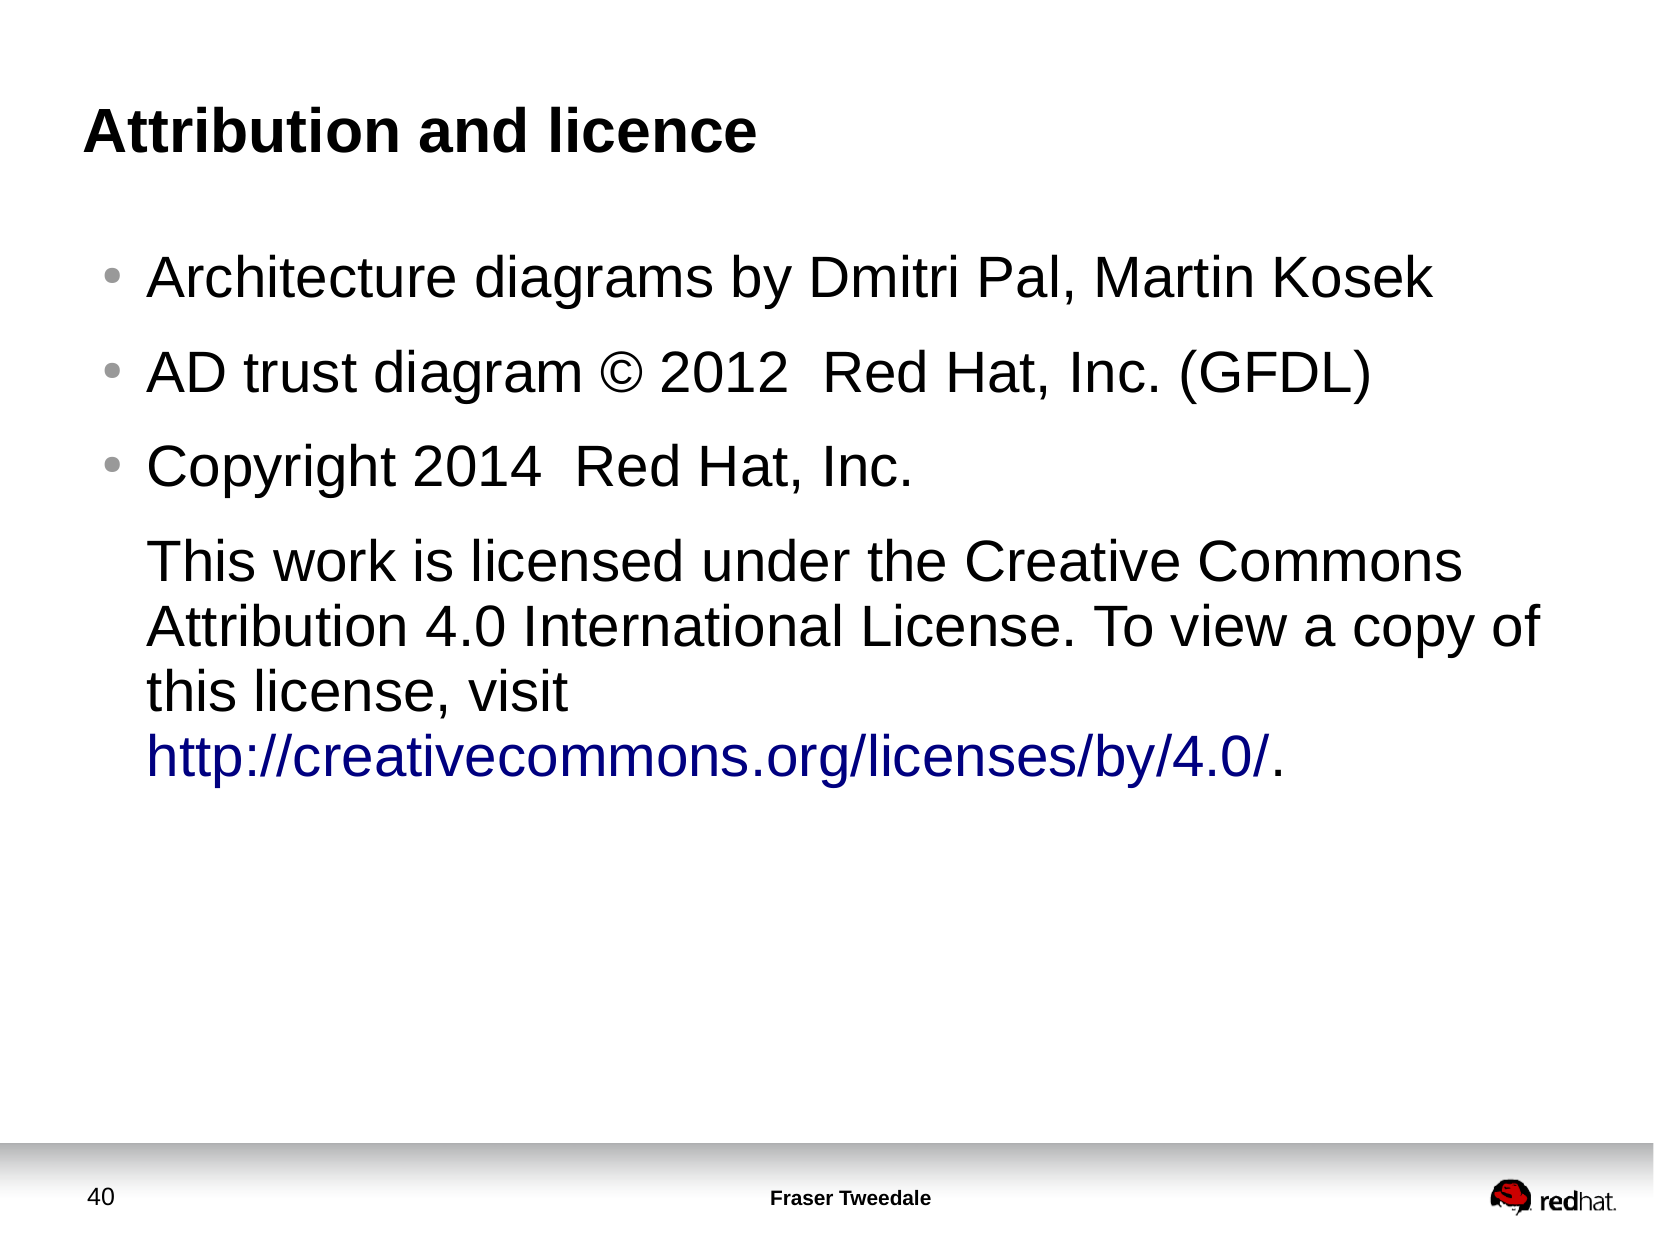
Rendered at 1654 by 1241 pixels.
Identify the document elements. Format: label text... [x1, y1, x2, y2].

title Attribution and licence [82, 37, 1571, 226]
list Architecture diagrams by Dmitri Pal, Martin Kosek AD trust diagram © 2012 Red Hat, Inc. (GFDL) Copyright 2014 Red Hat, Inc. This work is licensed under the Creative Commons Attribution 4.0 International License. To view a copy of this license, visit http://creativecommons.org/licenses/by/4.0/. [86, 244, 1576, 1039]
picture [0, 1143, 1654, 1241]
